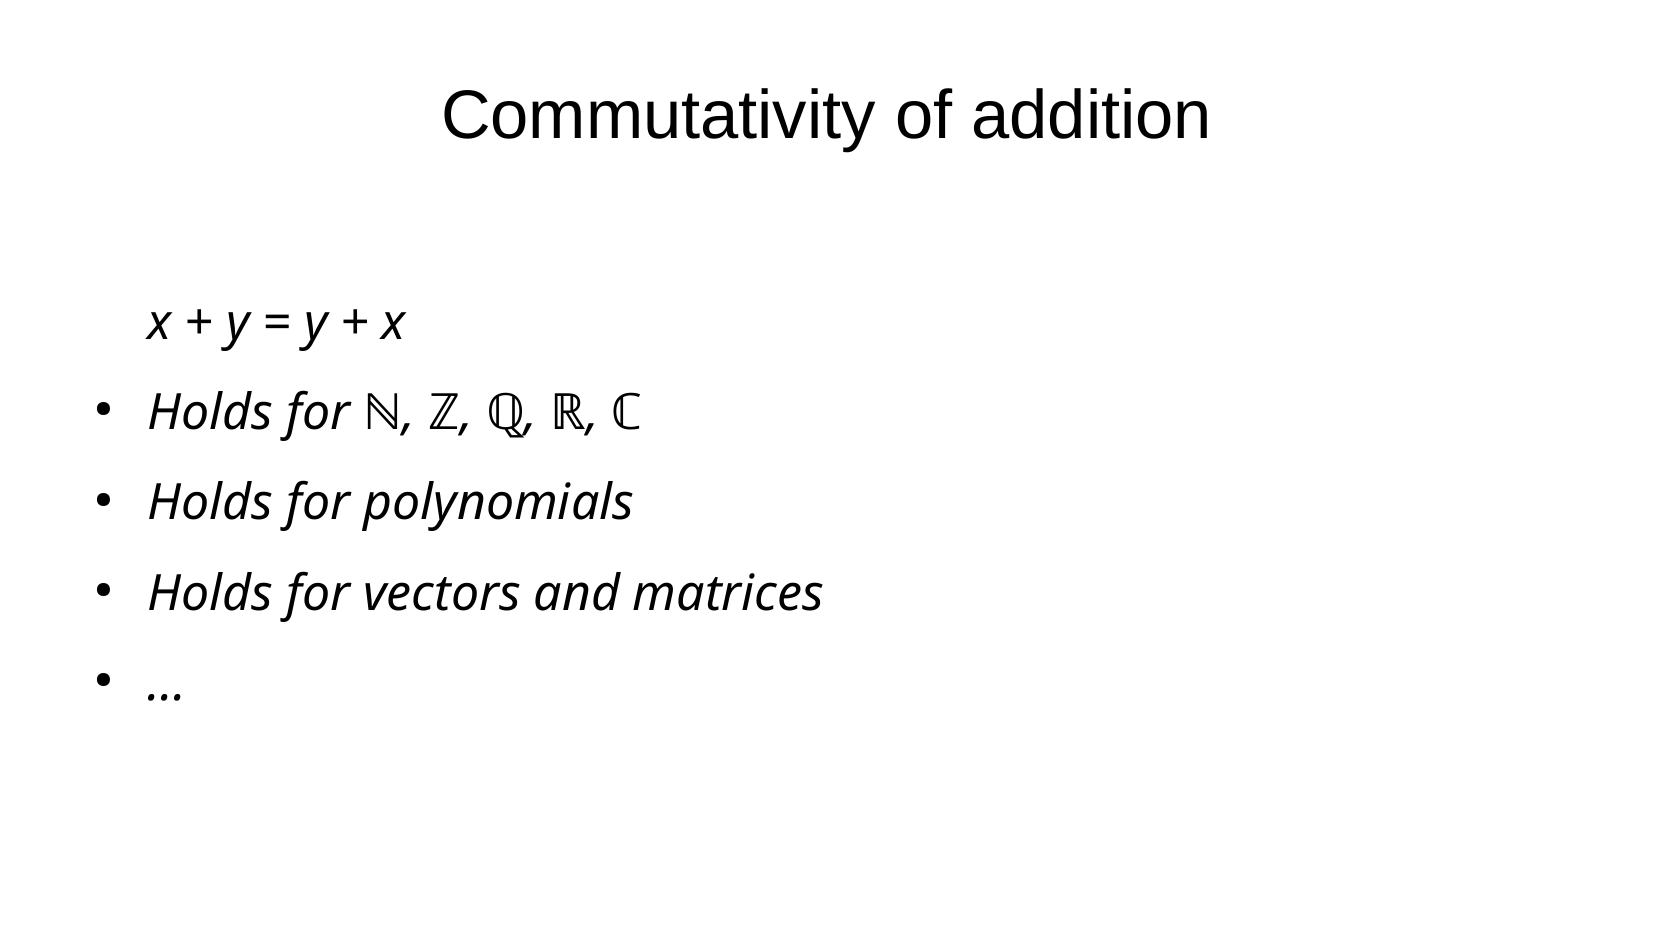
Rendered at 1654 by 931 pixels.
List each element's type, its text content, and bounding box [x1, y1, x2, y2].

list x + y = y + x Holds for ℕ, ℤ, ℚ, ℝ, ℂ Holds for polynomials Holds for vectors and matrices ... [76, 195, 1565, 735]
title Commutativity of addition [82, 37, 1571, 193]
